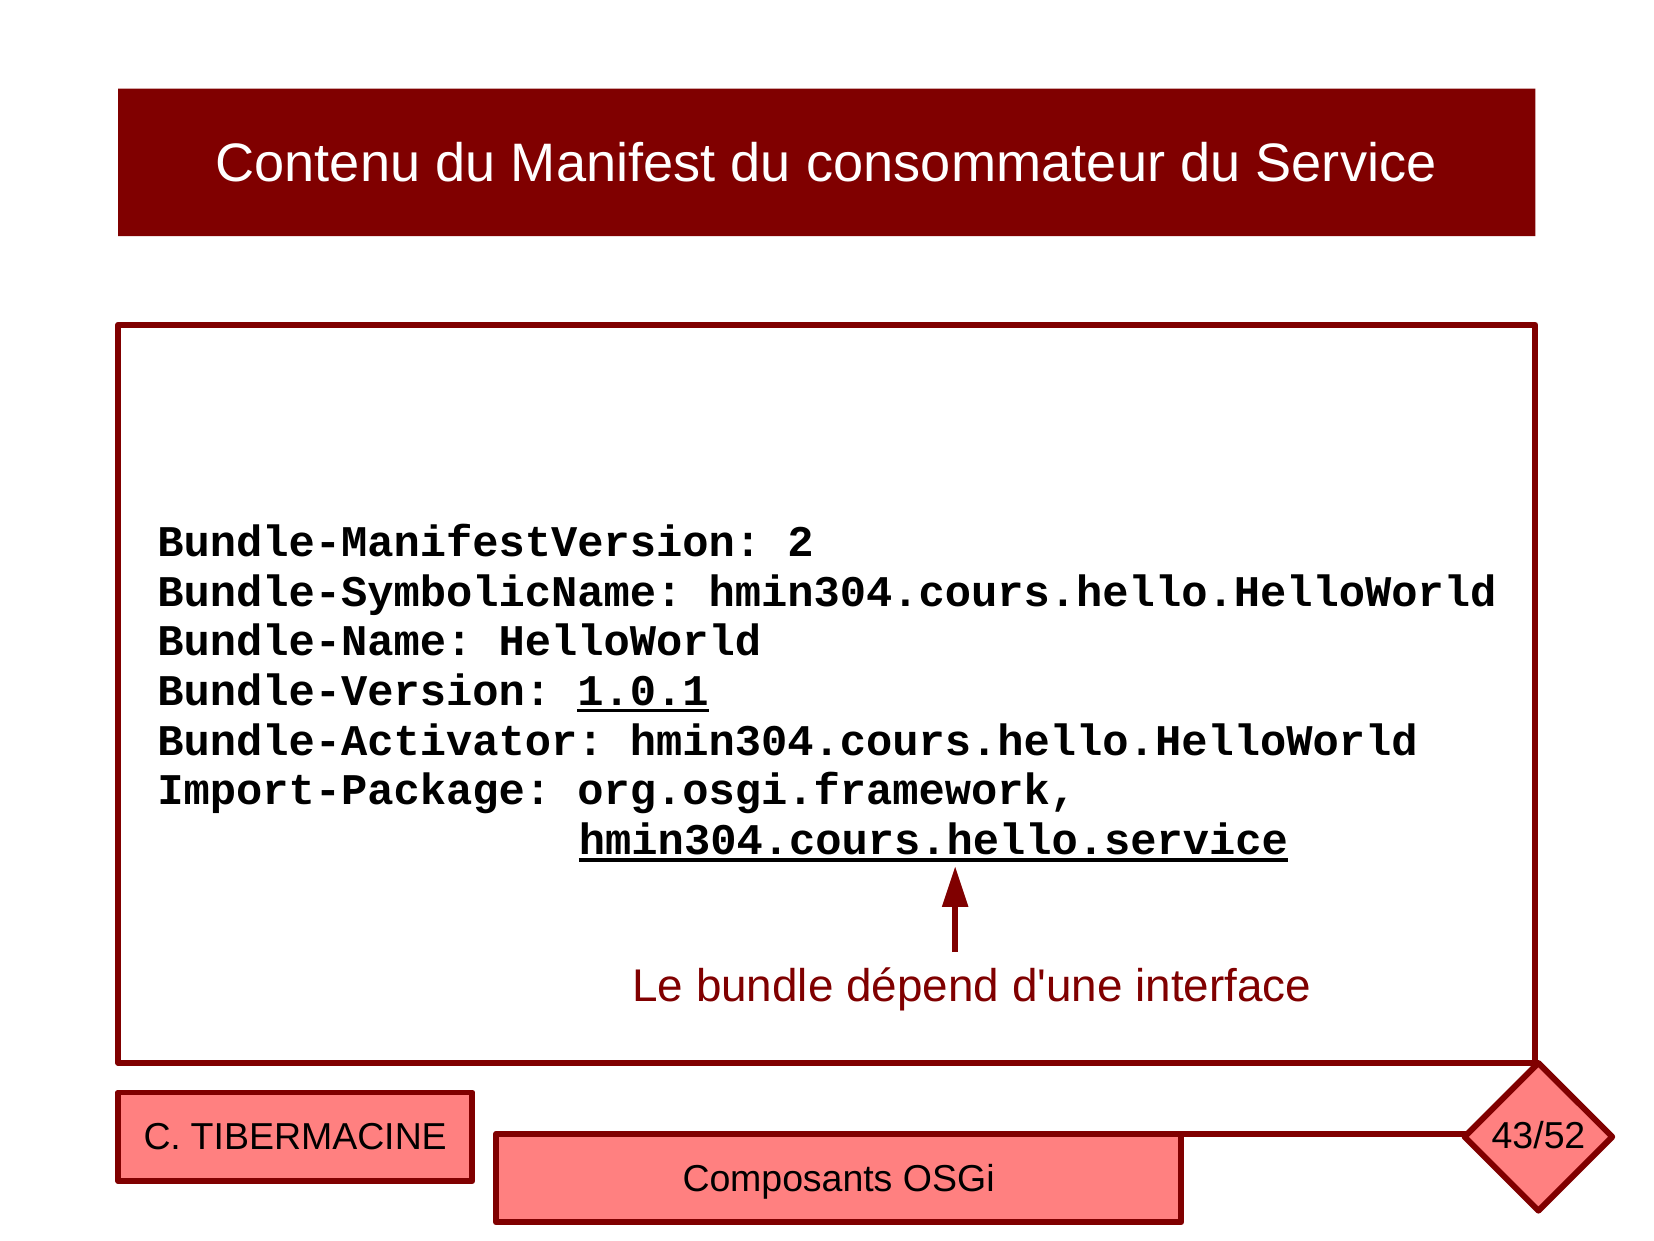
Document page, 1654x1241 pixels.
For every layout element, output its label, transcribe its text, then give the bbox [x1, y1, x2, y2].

text_box <numéro>/52 [1476, 1106, 1601, 1206]
text_box [1601, 1125, 1613, 1149]
text_box Contenu du Manifest du consommateur du Service [118, 88, 1536, 237]
text_box Composants OSGi [496, 1133, 1182, 1223]
text_box C. TIBERMACINE [118, 1092, 473, 1182]
text_box [1495, 1062, 1582, 1106]
text_box Bundle-ManifestVersion: 2 Bundle-SymbolicName: hmin304.cours.hello.HelloWorld Bundle-Name: HelloWorld Bundle-Version: 1.0.1 Bundle-Activator: hmin304.cours.hello.HelloWorld Import-Package: org.osgi.framework, hmin304.cours.hello.service [118, 324, 1536, 1063]
text_box [1464, 1125, 1476, 1149]
text_box Le bundle dépend d'une interface [617, 952, 1327, 1019]
text_box [1533, 1206, 1544, 1211]
